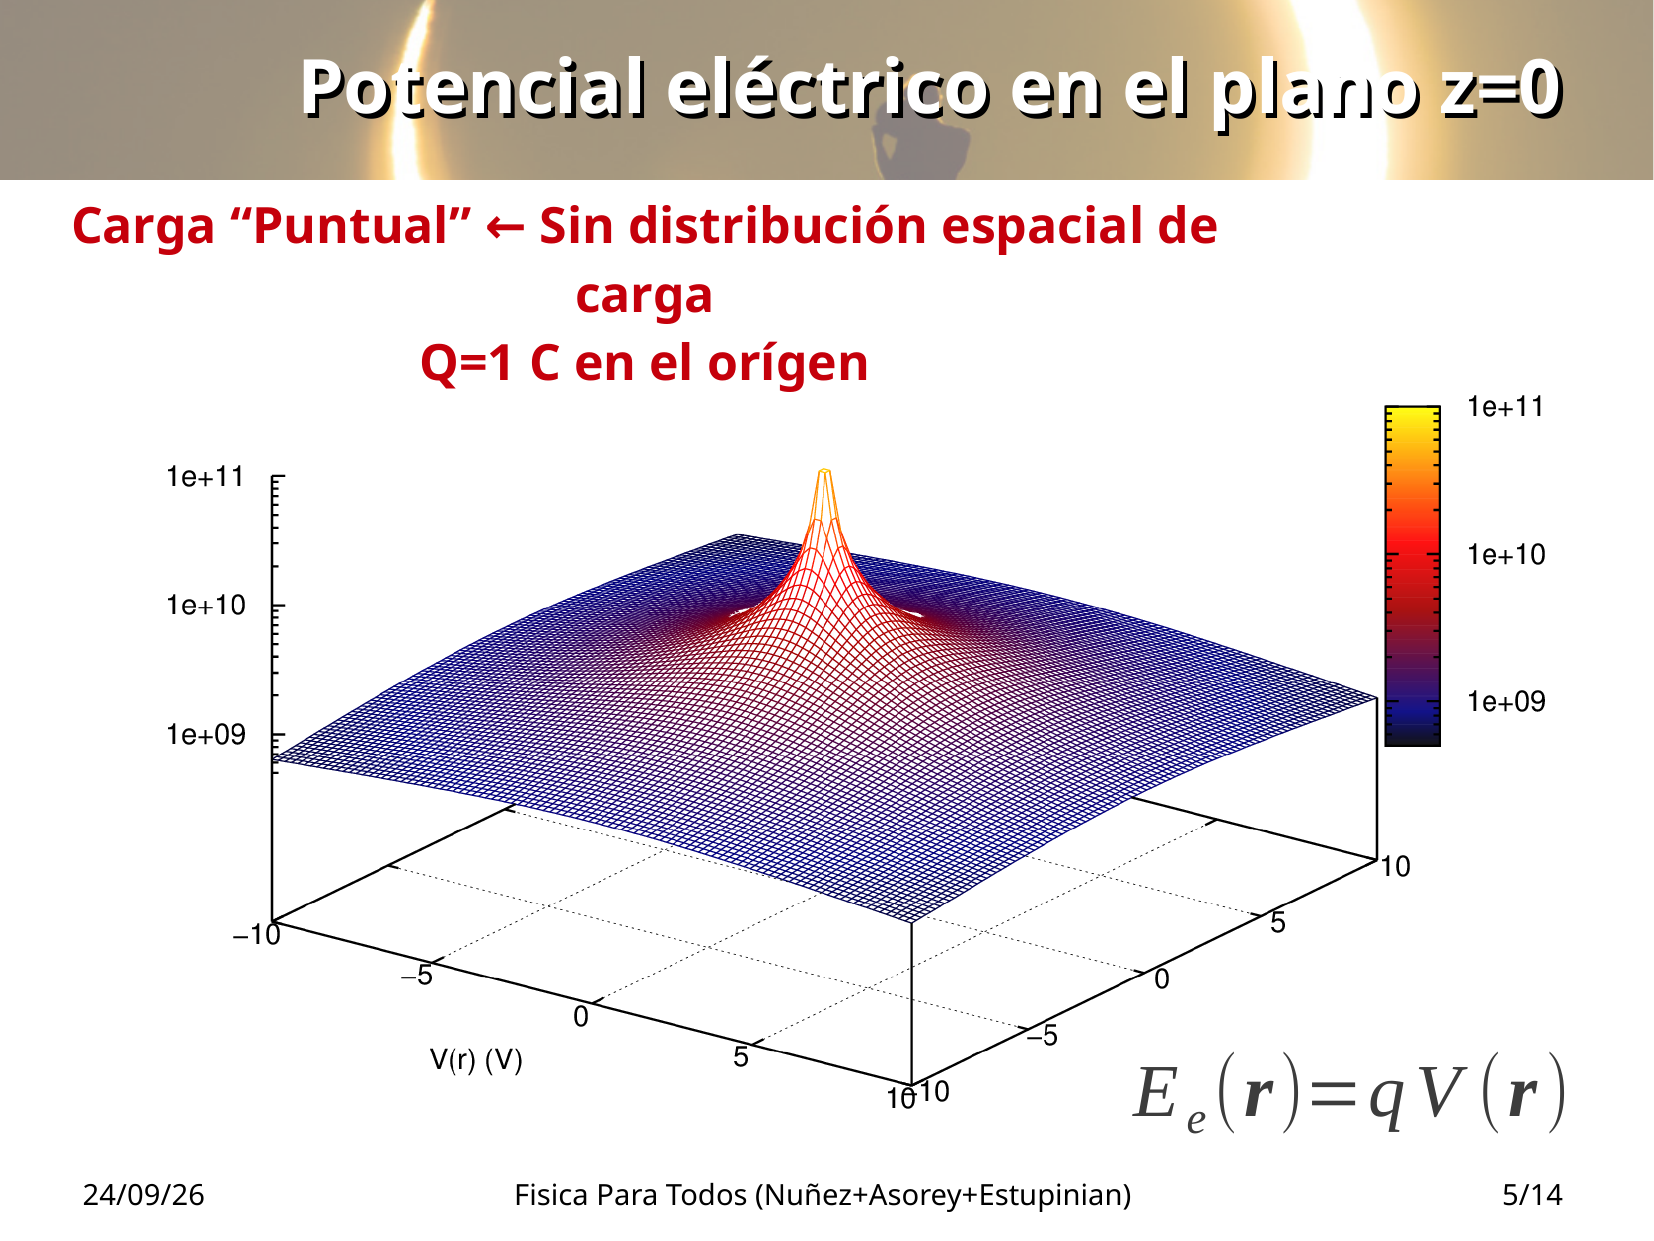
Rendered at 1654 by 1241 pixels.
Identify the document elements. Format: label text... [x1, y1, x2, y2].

title Carga “Puntual” ← Sin distribución espacial de carga Q=1 C en el orígen [15, 150, 1276, 436]
chart [1123, 1047, 1577, 1144]
picture [0, 0, 1654, 1201]
title Potencial eléctrico en el plano z=0 [75, 19, 1564, 151]
